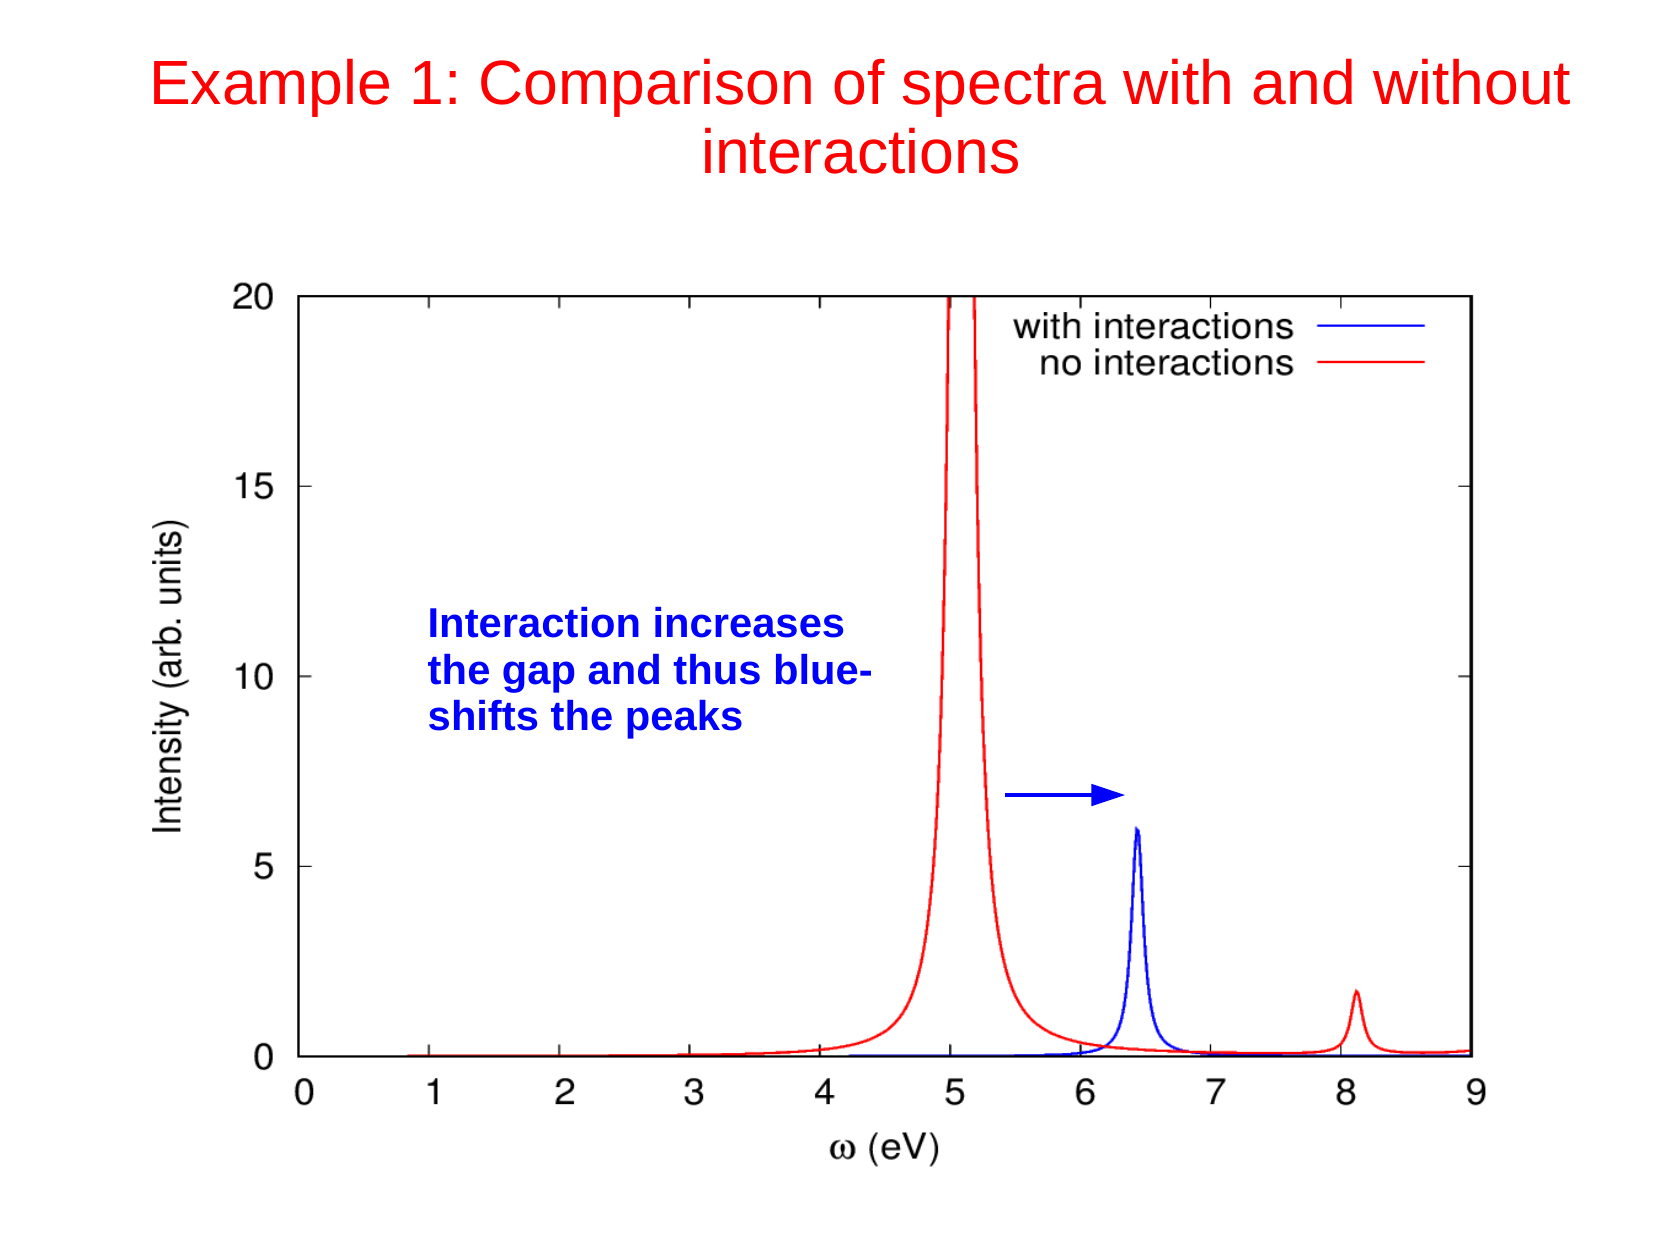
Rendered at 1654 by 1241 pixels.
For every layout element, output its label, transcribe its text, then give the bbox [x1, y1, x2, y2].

text_box Example 1: Comparison of spectra with and without interactions [15, 33, 1654, 202]
picture [135, 269, 1531, 1171]
list Interaction increases the gap and thus blue-shifts the peaks [356, 600, 916, 721]
